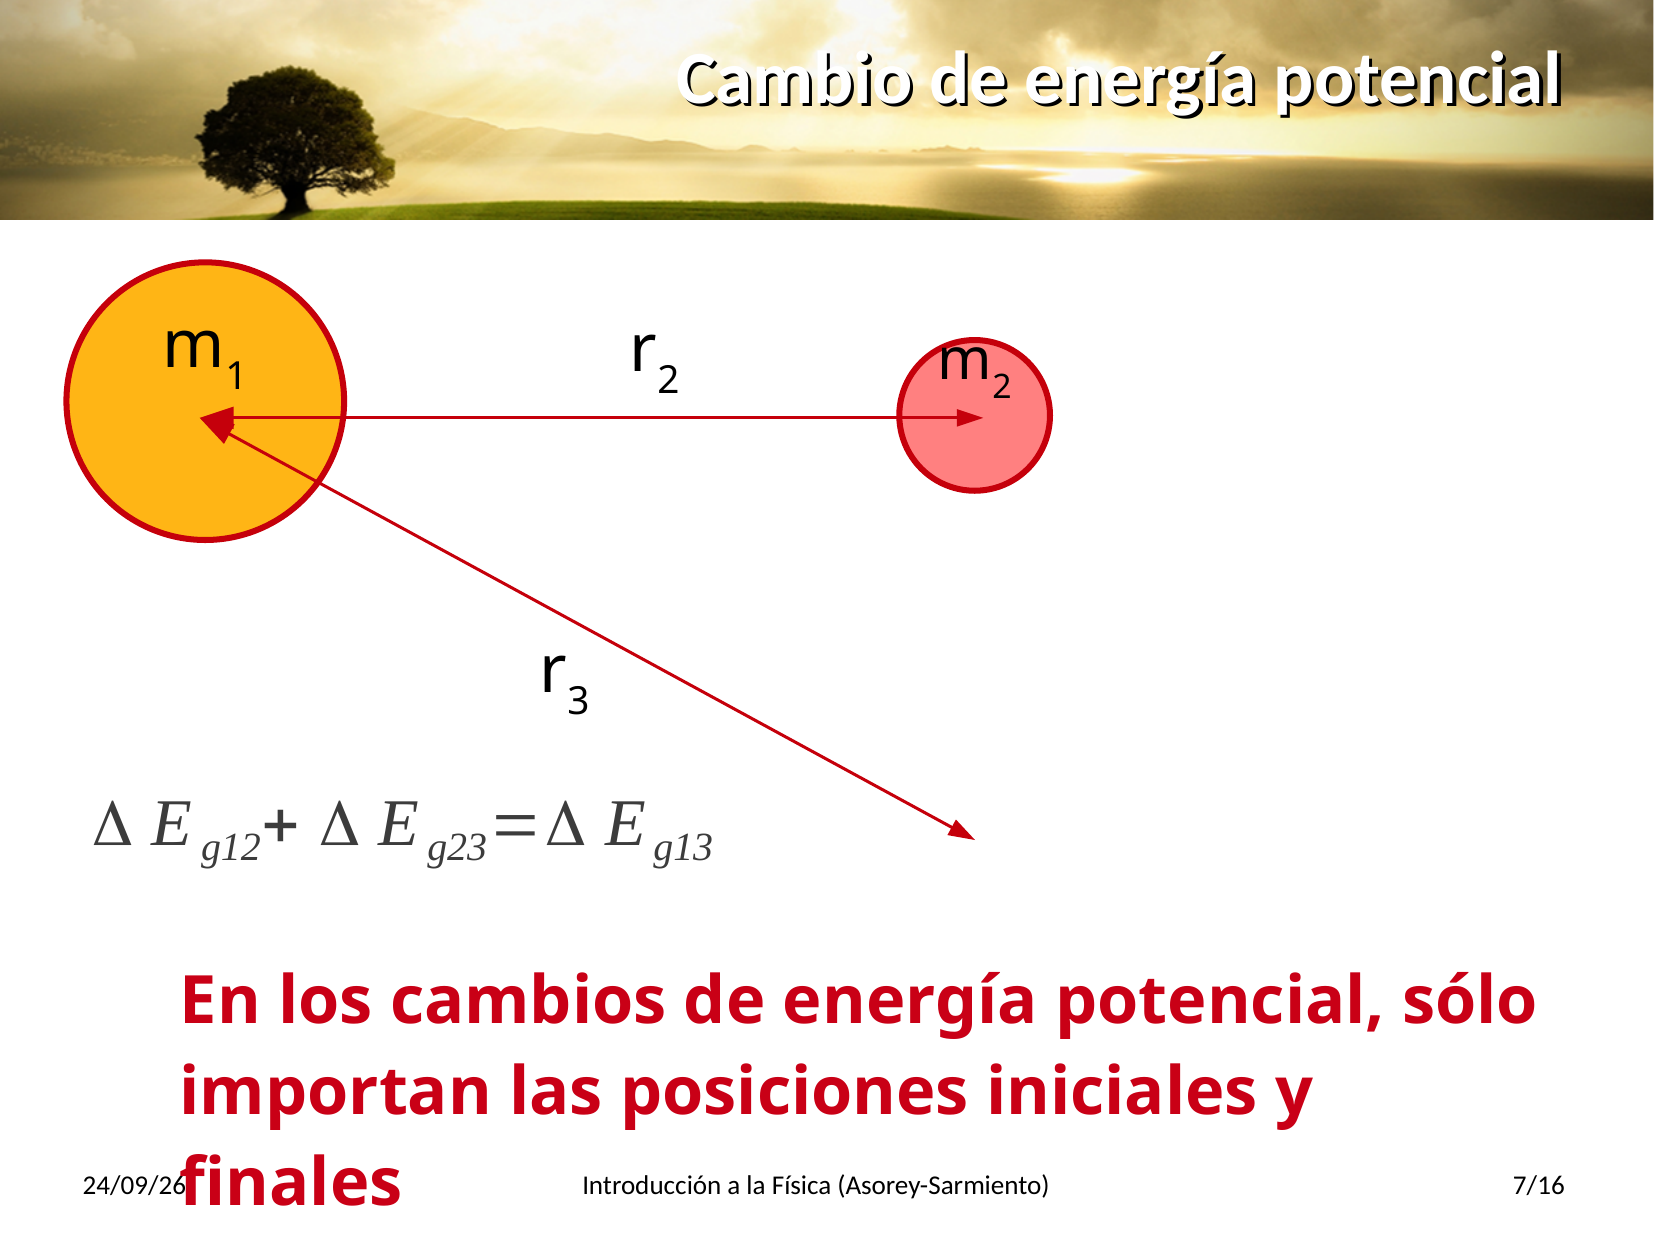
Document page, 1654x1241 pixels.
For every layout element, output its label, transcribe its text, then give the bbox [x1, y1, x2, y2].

text_box m1 [231, 419, 343, 481]
text_box m2 [899, 340, 1051, 491]
title Cambio de energía potencial [75, 19, 1564, 151]
text_box En los cambios de energía potencial, sólo importan las posiciones iniciales y finales [165, 945, 1561, 1141]
chart [84, 785, 721, 871]
picture [0, 0, 1654, 220]
text_box m1 [66, 262, 345, 541]
text_box r2 [615, 292, 721, 489]
text_box r3 [525, 614, 631, 751]
